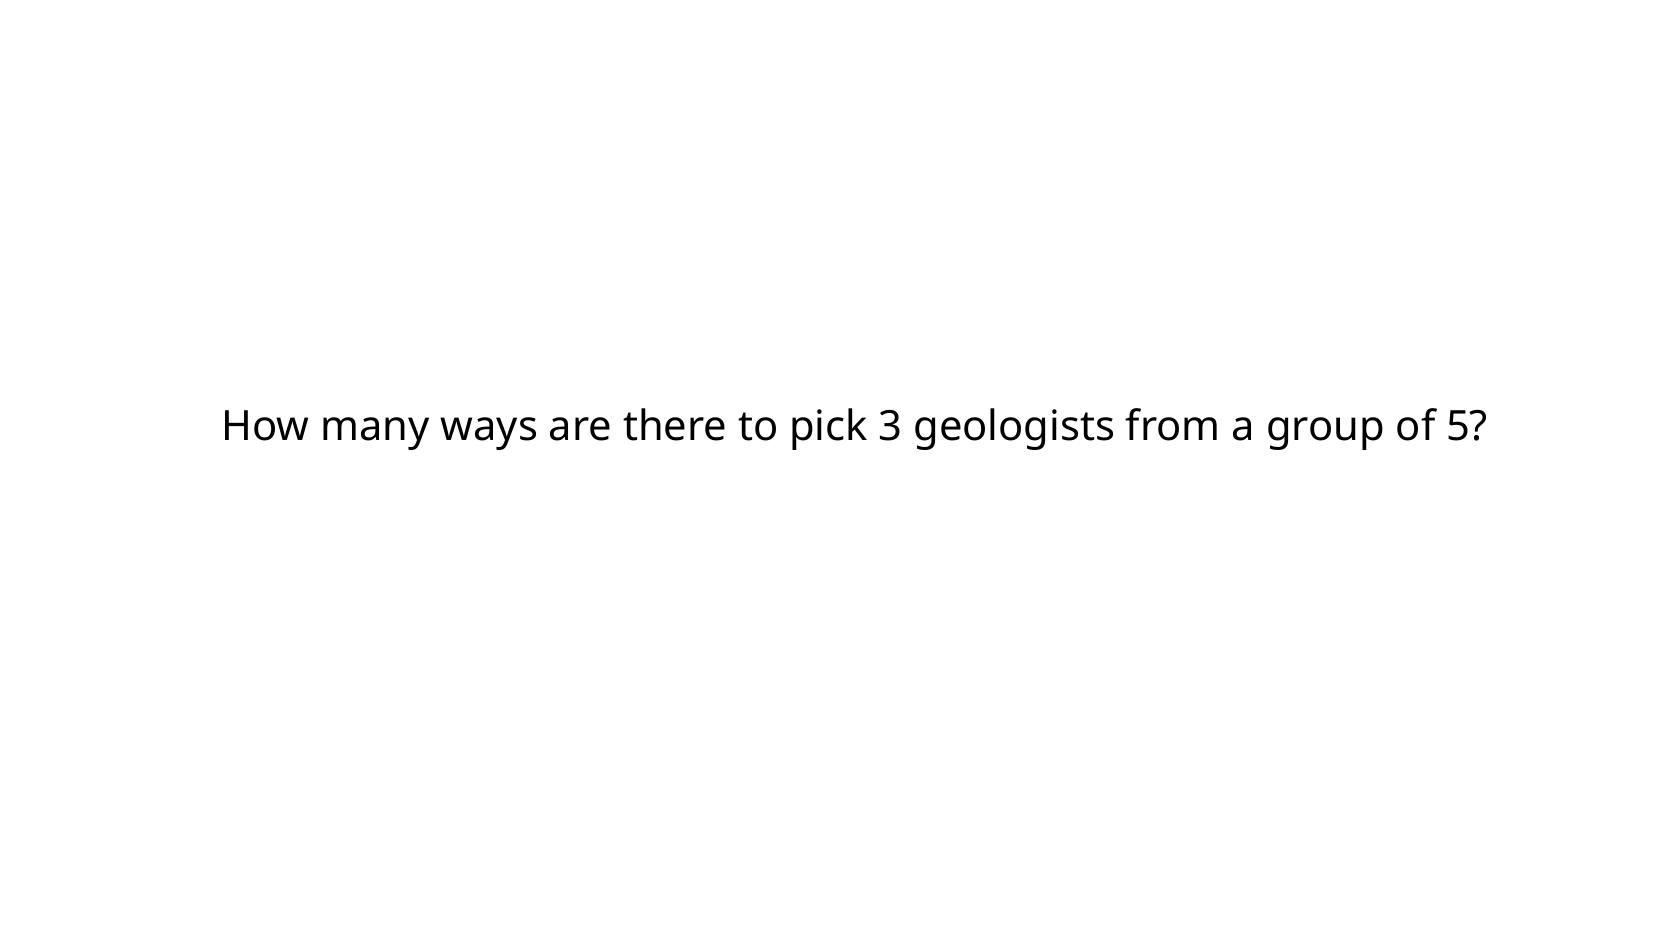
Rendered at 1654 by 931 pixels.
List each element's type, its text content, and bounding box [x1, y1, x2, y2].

text_box How many ways are there to pick 3 geologists from a group of 5? [206, 387, 1536, 522]
